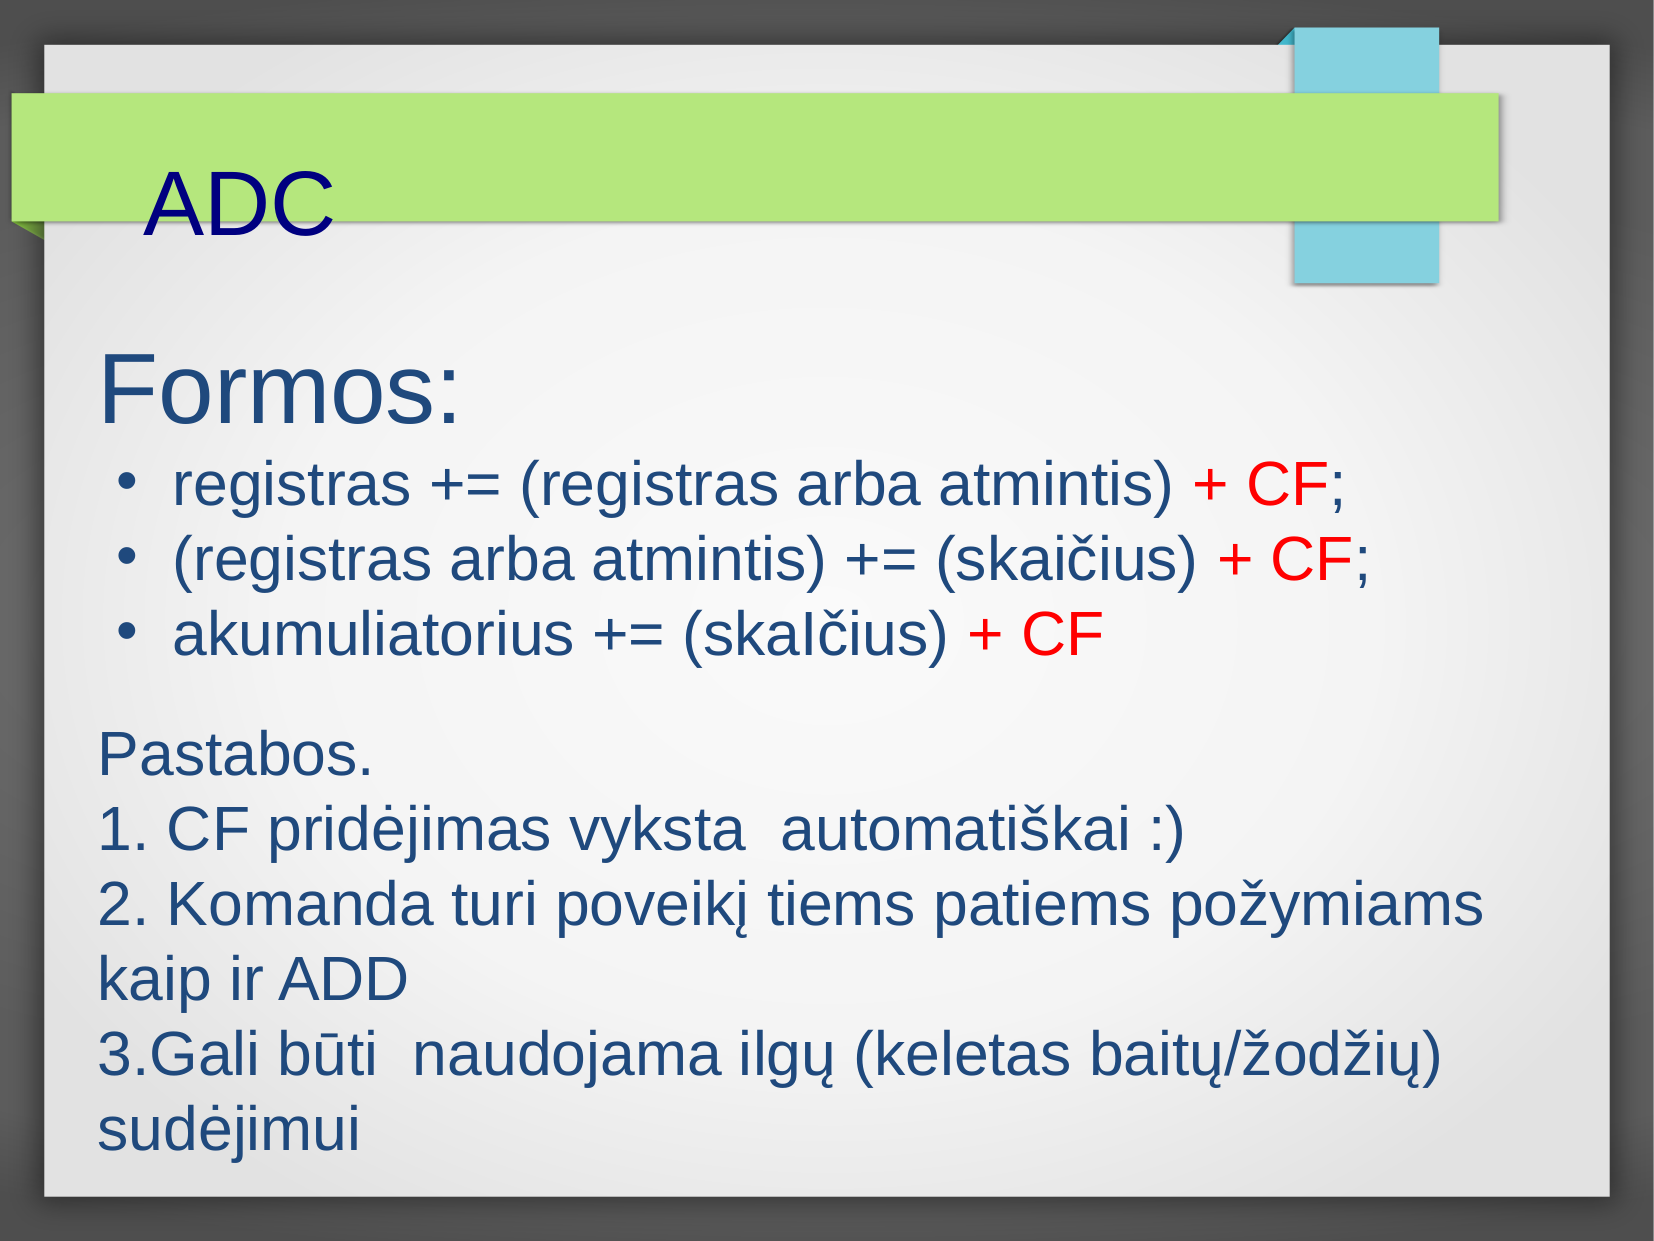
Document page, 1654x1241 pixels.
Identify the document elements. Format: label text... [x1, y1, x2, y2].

picture [0, 0, 1654, 1241]
title ADC [82, 24, 1406, 269]
list Formos: registras += (registras arba atmintis) + CF; (registras arba atmintis) += (skaičius) + CF; akumuliatorius += (skaIčius) + CF Pastabos. 1. CF pridėjimas vyksta automatiškai :) 2. Komanda turi poveikį tiems patiems požymiams kaip ir ADD 3.Gali būti naudojama ilgų (keletas baitų/žodžių) sudėjimui [82, 308, 1571, 1184]
